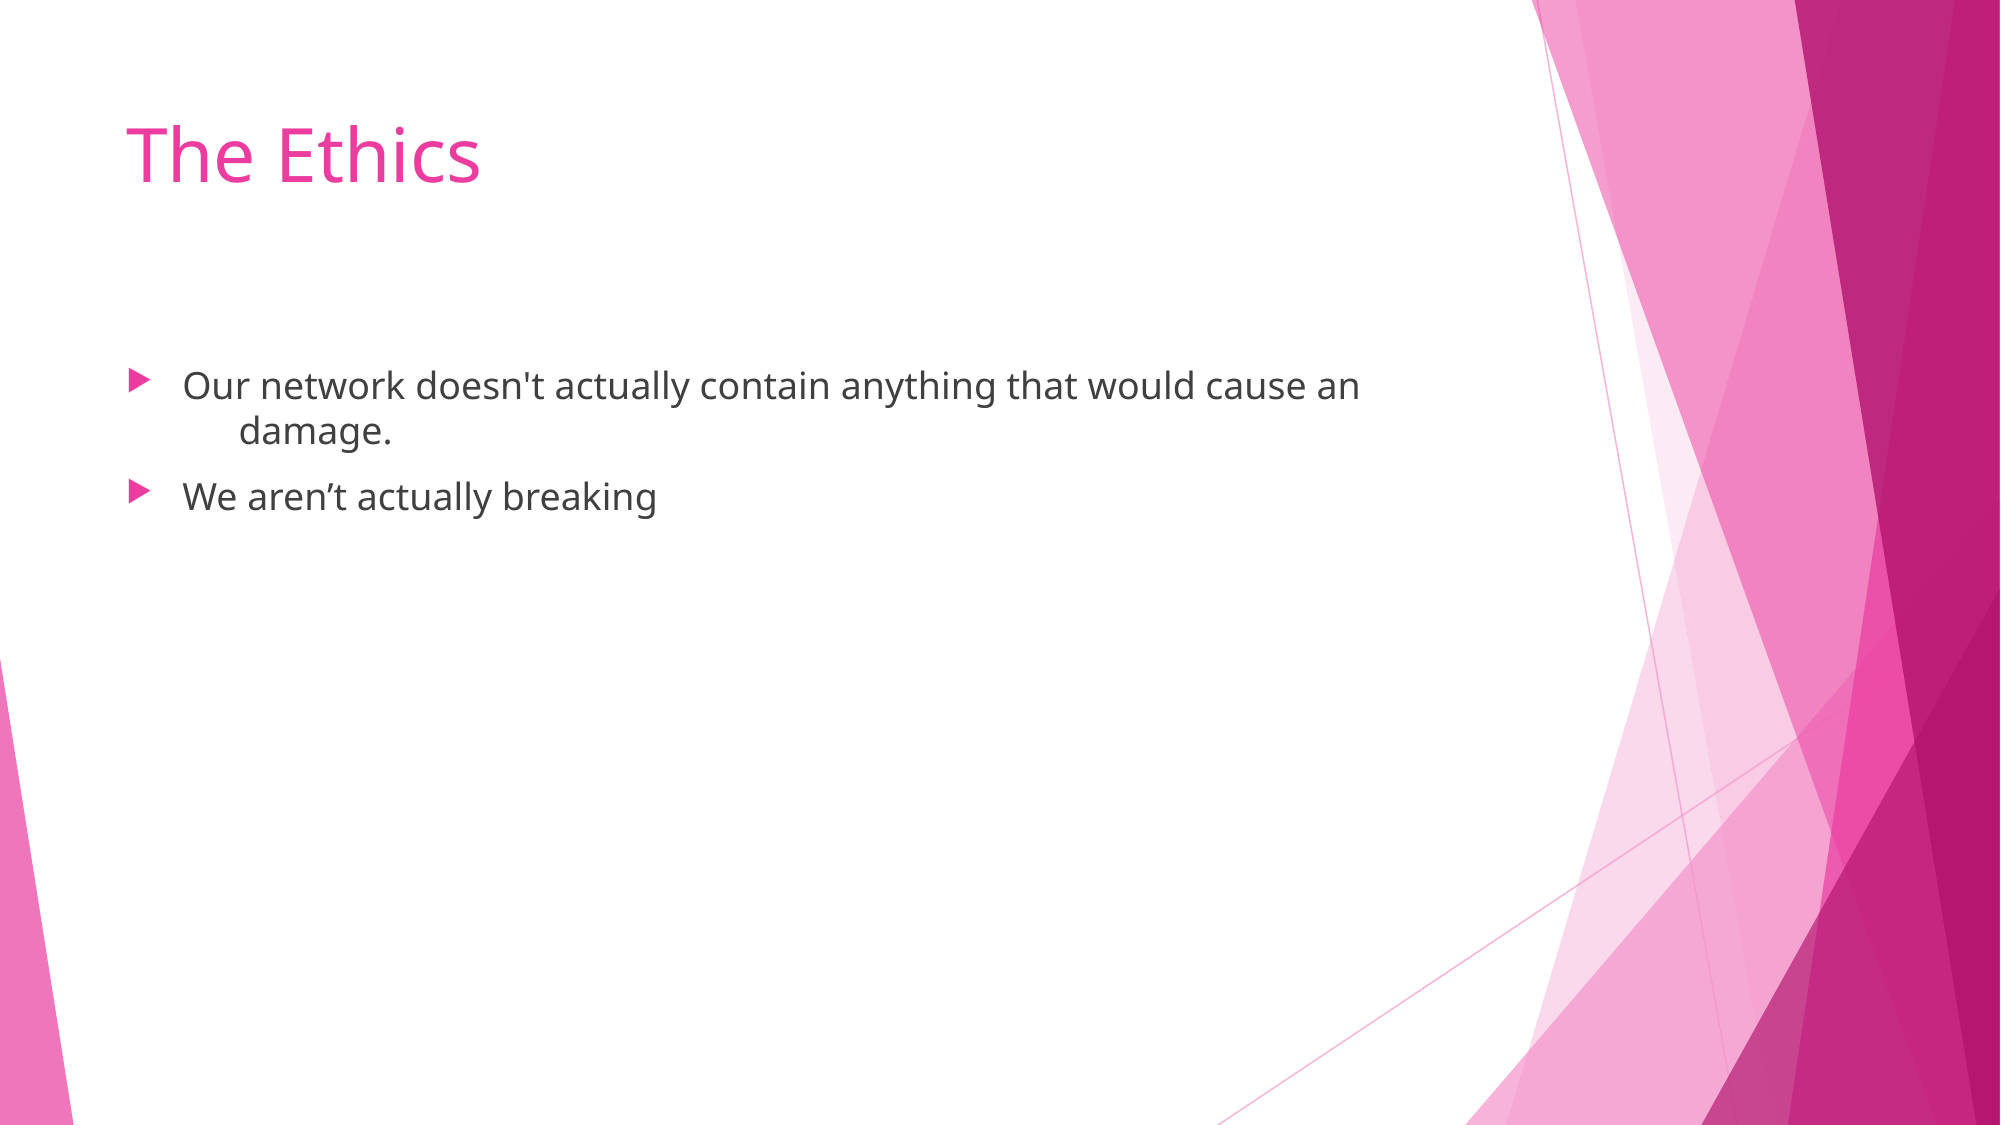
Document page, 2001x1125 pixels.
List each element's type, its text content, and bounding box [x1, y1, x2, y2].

title The Ethics [111, 99, 1522, 317]
list Our network doesn't actually contain anything that would cause an damage. We aren’t actually breaking [111, 354, 1522, 992]
